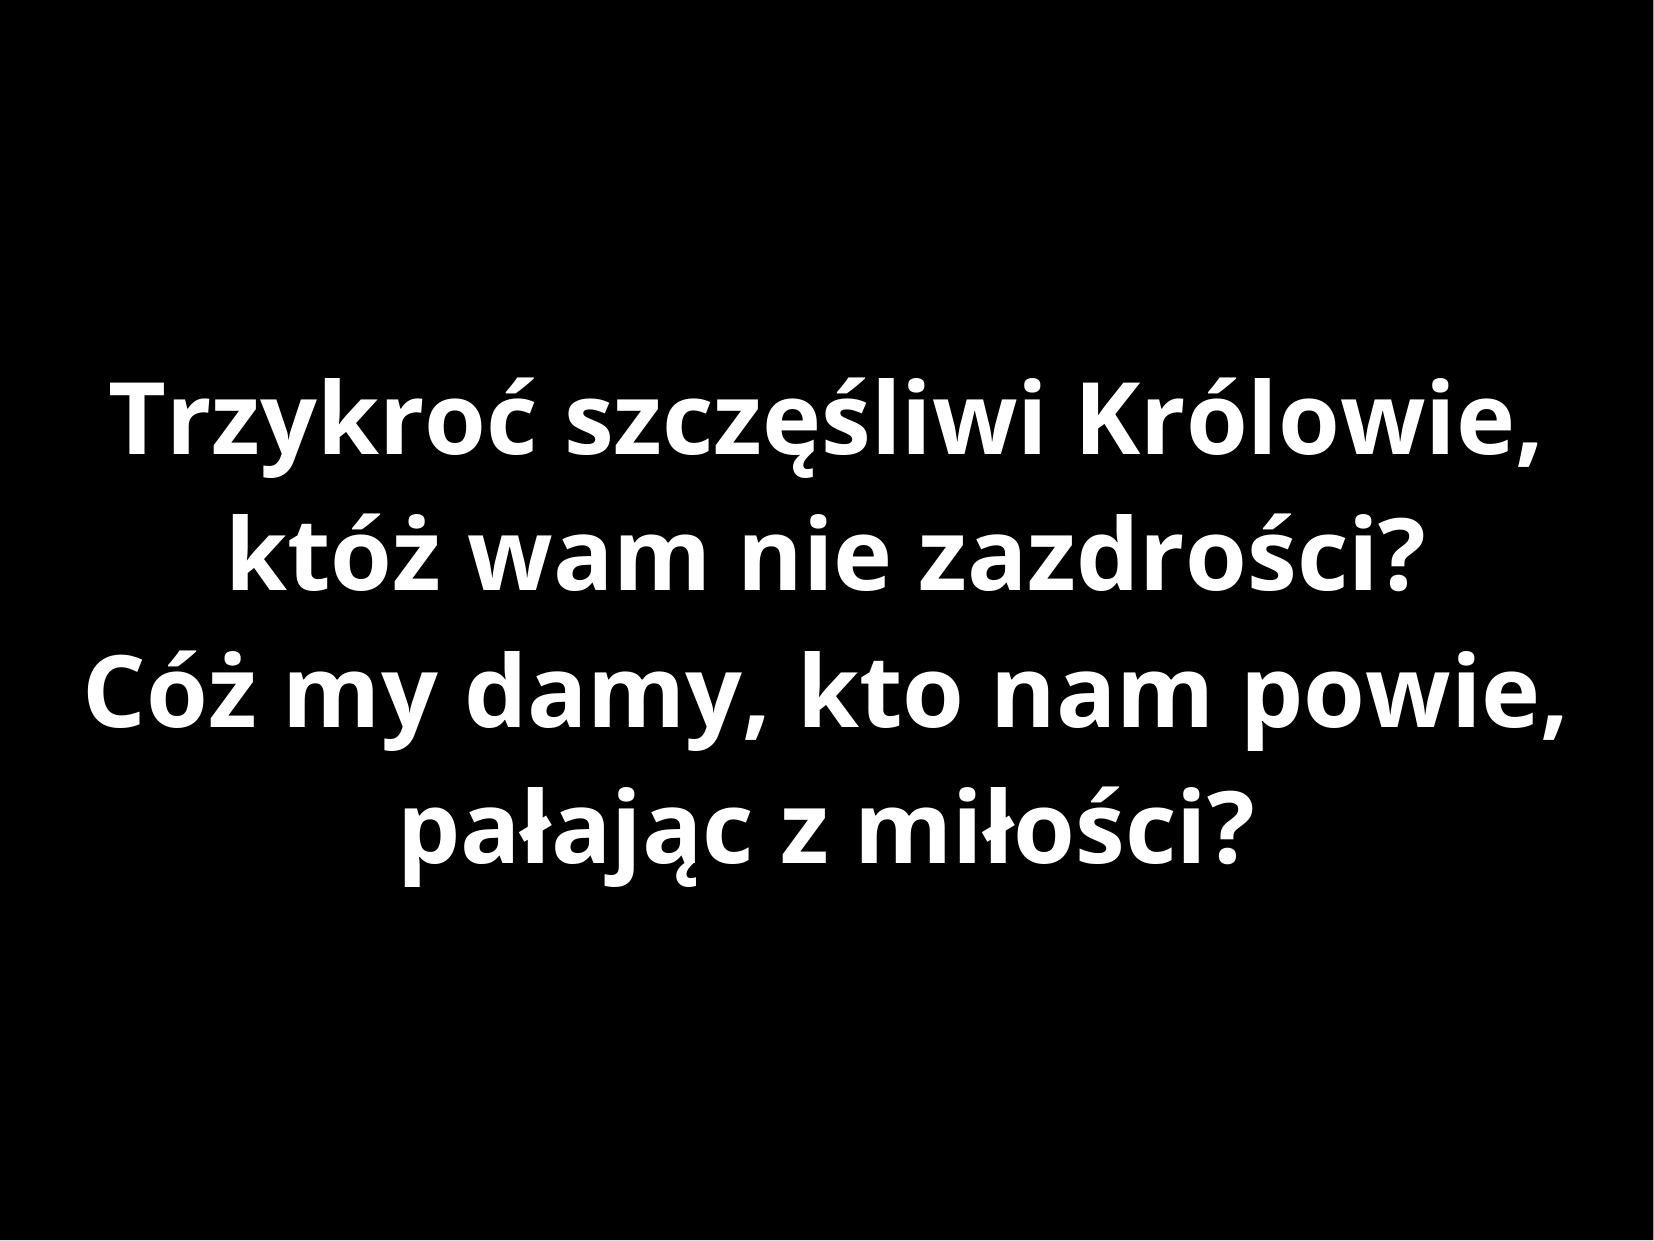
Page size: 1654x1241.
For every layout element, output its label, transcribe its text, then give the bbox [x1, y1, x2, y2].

title Trzykroć szczęśliwi Królowie, któż wam nie zazdrości? Cóż my damy, kto nam powie, pałając z miłości? [0, 0, 1654, 1241]
